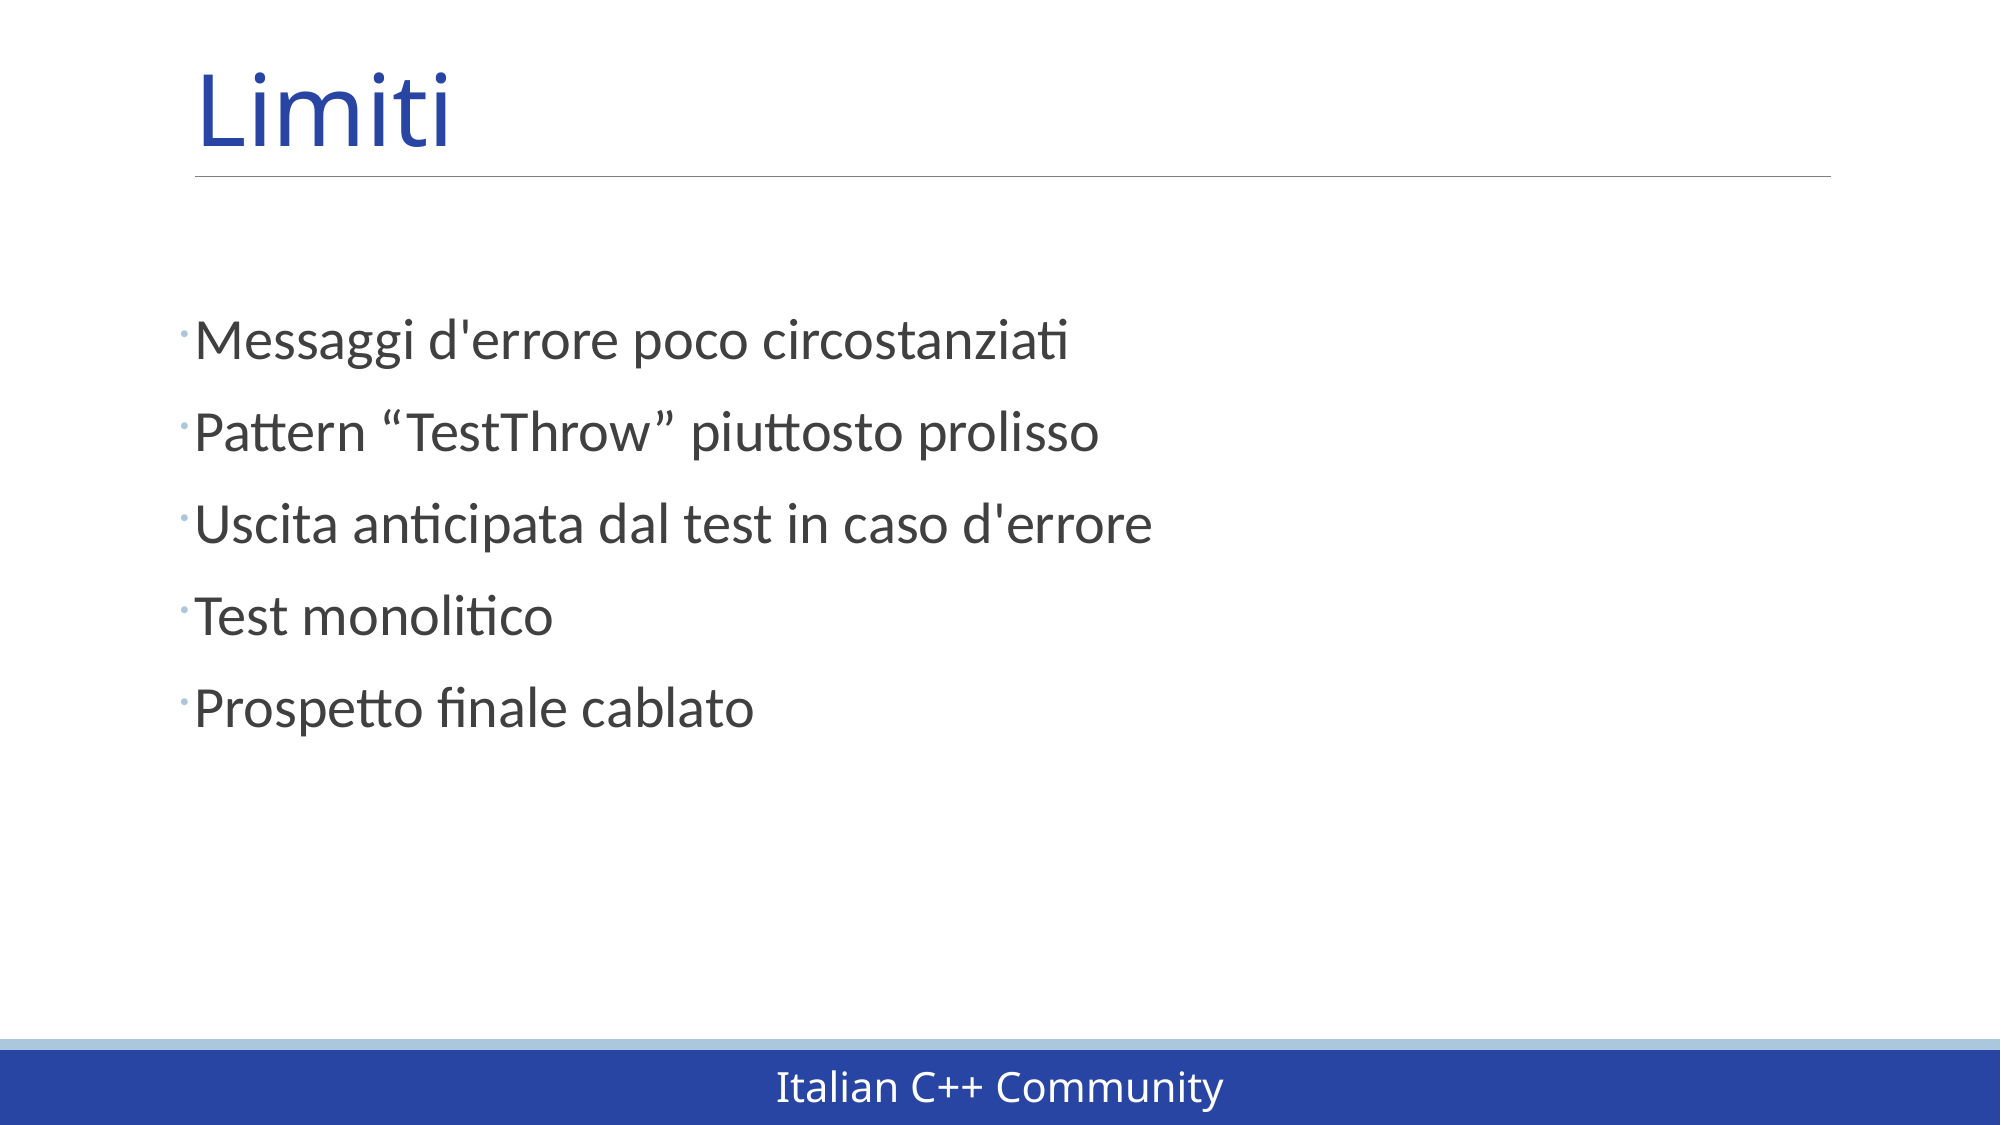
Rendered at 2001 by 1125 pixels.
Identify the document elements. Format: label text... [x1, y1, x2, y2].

title Limiti [179, 2, 1830, 175]
list Messaggi d'errore poco circostanziati Pattern “TestThrow” piuttosto prolisso Uscita anticipata dal test in caso d'errore Test monolitico Prospetto finale cablato [179, 202, 1830, 1011]
